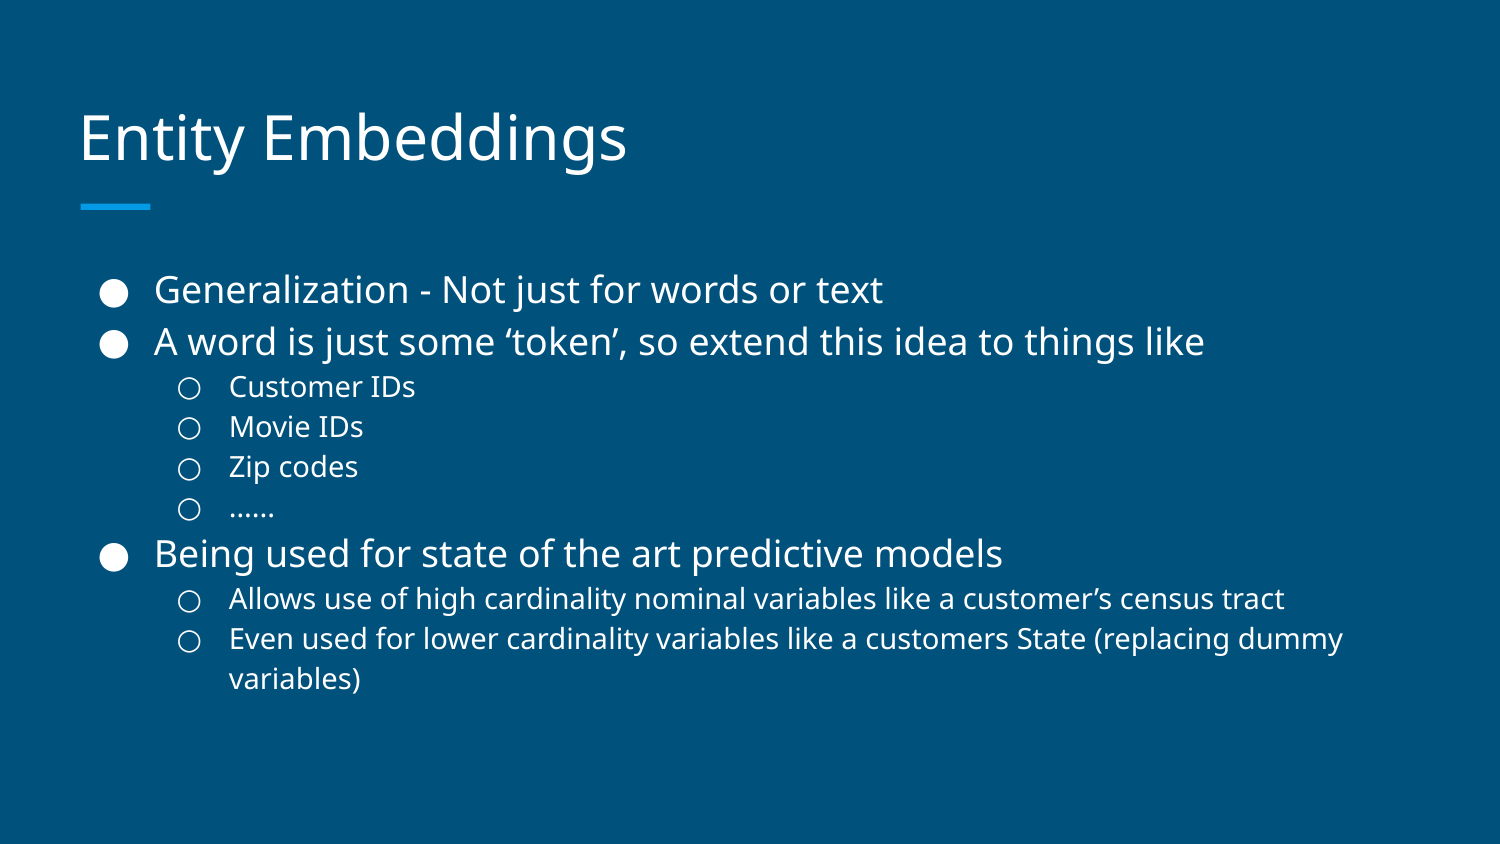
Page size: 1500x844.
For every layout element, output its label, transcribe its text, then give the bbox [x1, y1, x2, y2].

list Generalization - Not just for words or text A word is just some ‘token’, so extend this idea to things like Customer IDs Movie IDs Zip codes …... Being used for state of the art predictive models Allows use of high cardinality nominal variables like a customer’s census tract Even used for lower cardinality variables like a customers State (replacing dummy variables) [63, 244, 1437, 750]
title Entity Embeddings [63, 75, 1437, 188]
